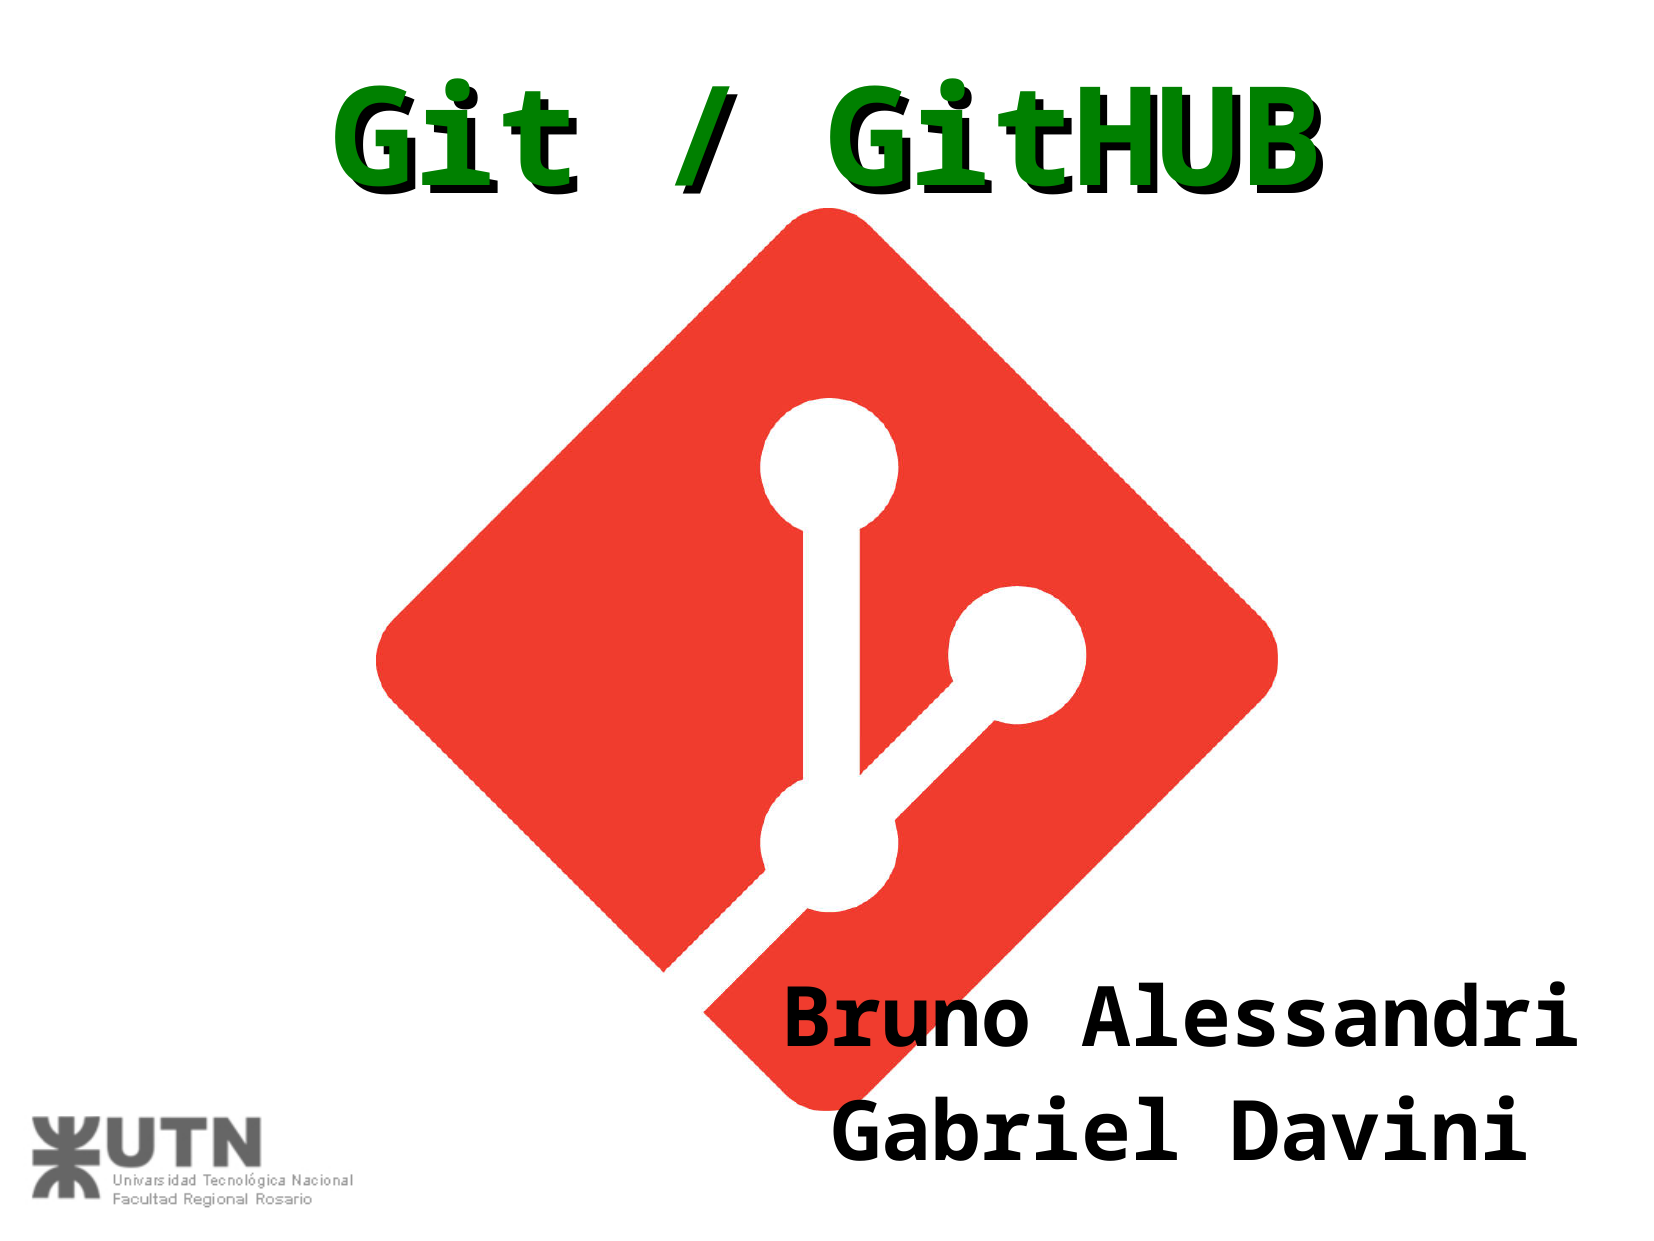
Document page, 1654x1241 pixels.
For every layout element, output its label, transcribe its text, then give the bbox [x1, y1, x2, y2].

picture [23, 1104, 362, 1217]
picture [376, 229, 1278, 1111]
subtitle Bruno Alessandri Gabriel Davini [685, 921, 1654, 1221]
title Git / GitHUB [230, 35, 1424, 229]
